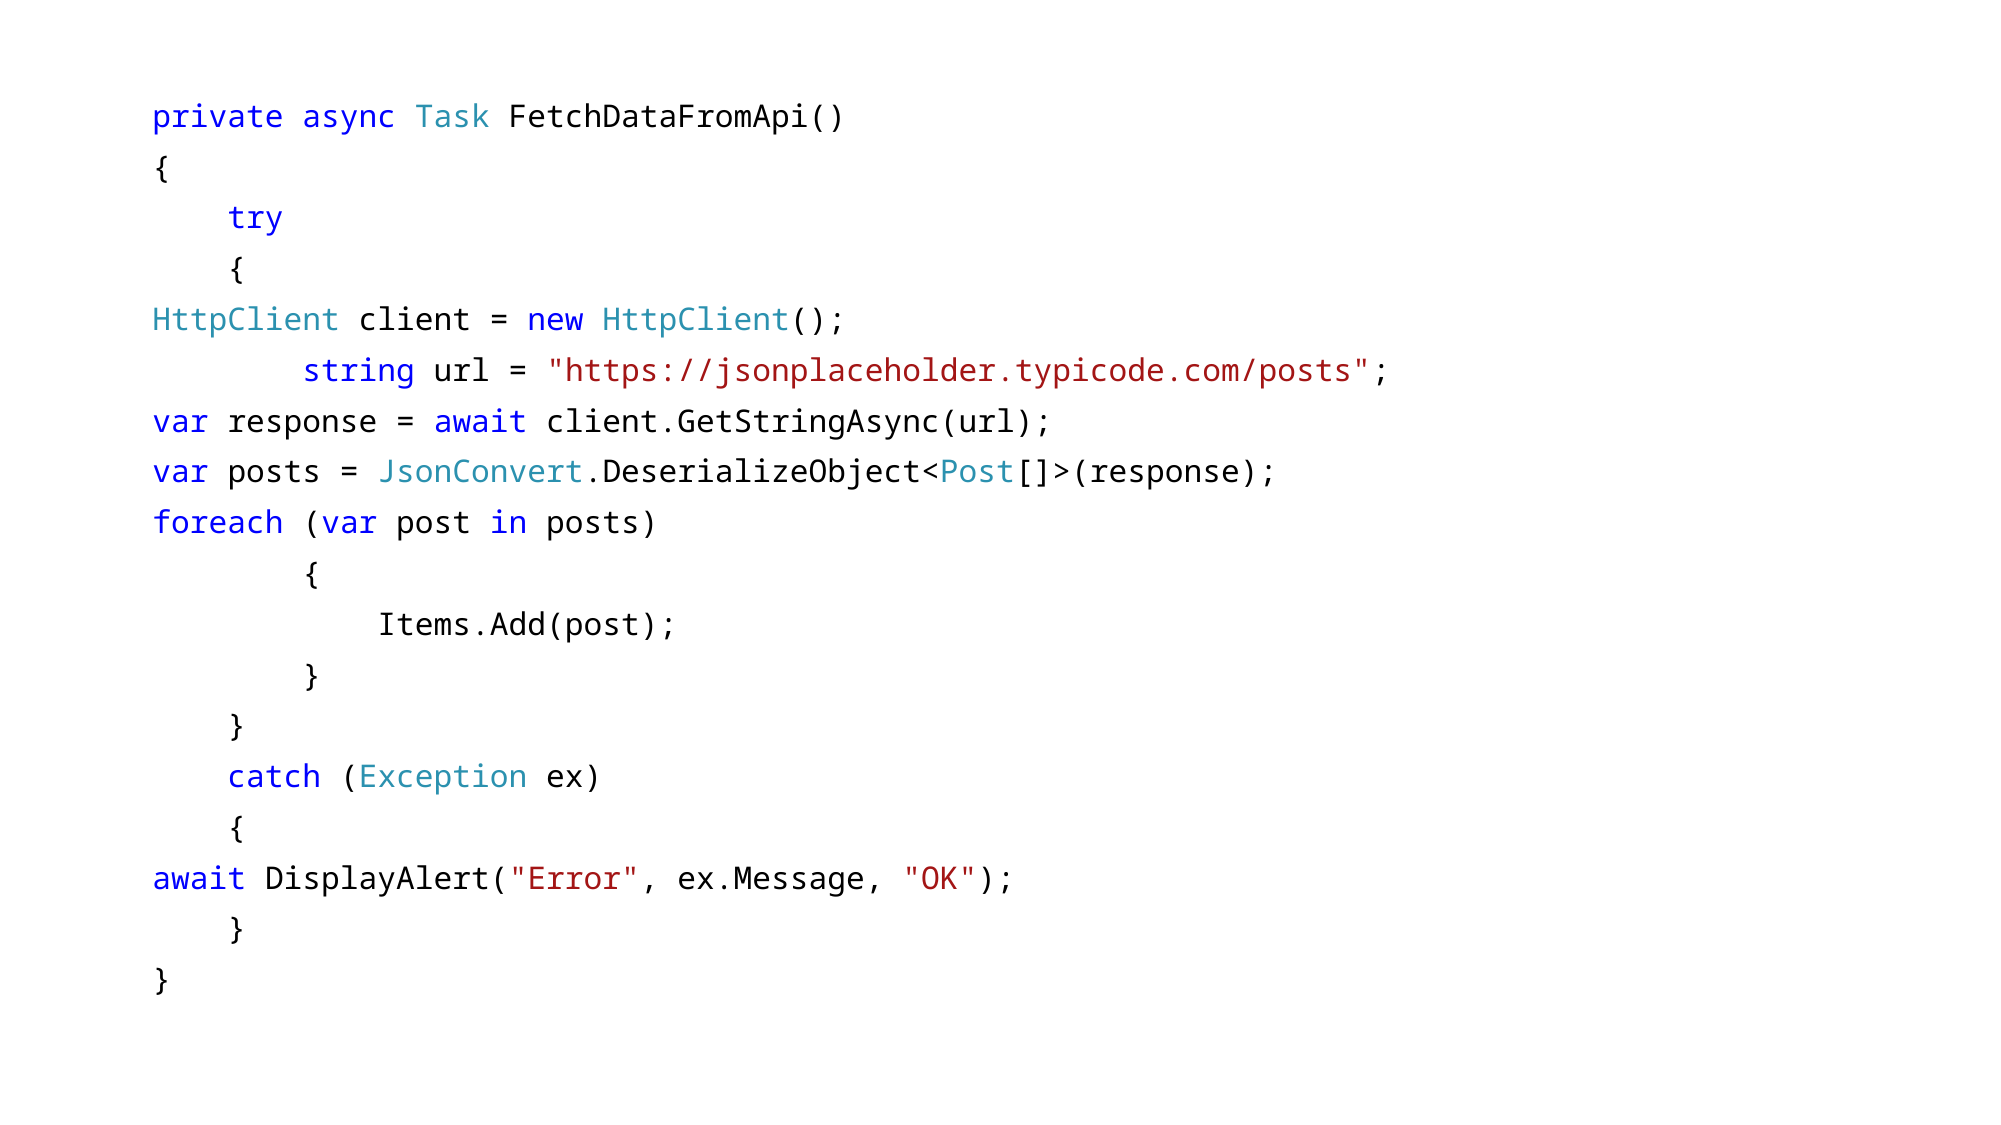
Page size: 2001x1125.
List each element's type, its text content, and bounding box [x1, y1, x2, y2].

list private async Task FetchDataFromApi() { try { HttpClient client = new HttpClient(); string url = "https://jsonplaceholder.typicode.com/posts"; var response = await client.GetStringAsync(url); var posts = JsonConvert.DeserializeObject<Post[]>(response); foreach (var post in posts) { Items.Add(post); } } catch (Exception ex) { await DisplayAlert("Error", ex.Message, "OK"); } } [137, 96, 1863, 1014]
